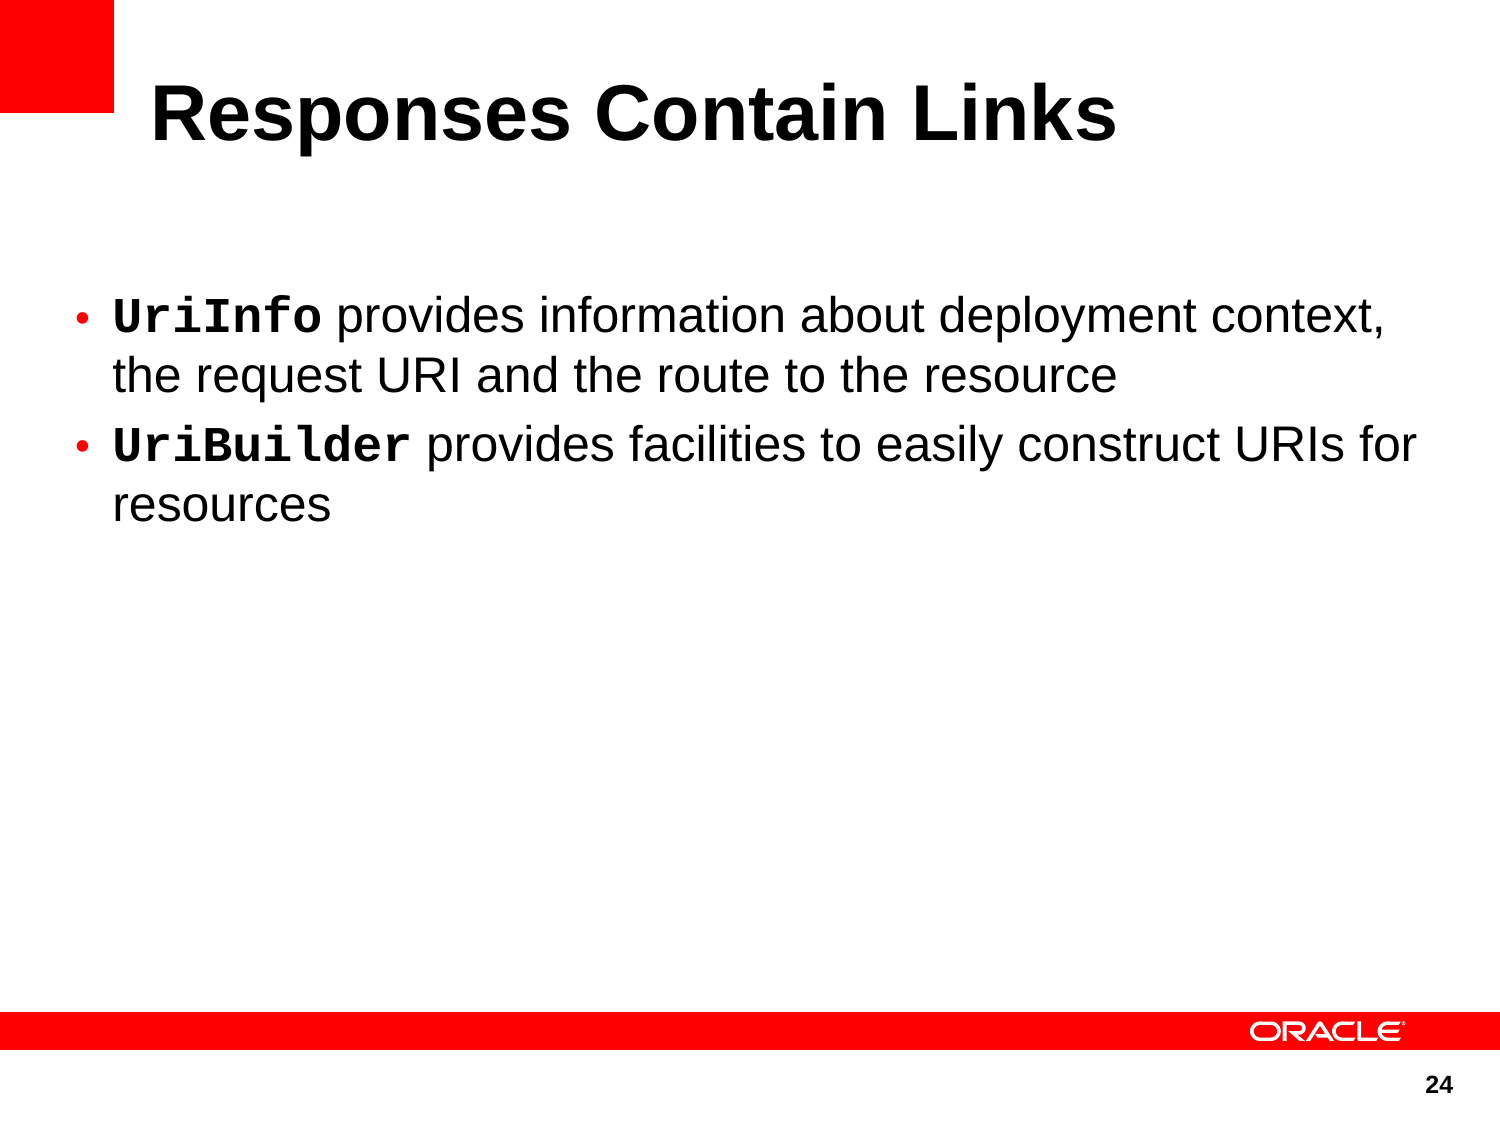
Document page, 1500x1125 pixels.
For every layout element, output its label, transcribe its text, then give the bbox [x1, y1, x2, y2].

picture [0, 0, 114, 113]
picture [0, 1012, 1500, 1050]
title Responses Contain Links [150, 69, 1500, 232]
list UriInfo provides information about deployment context, the request URI and the route to the resource UriBuilder provides facilities to easily construct URIs for resources [75, 287, 1426, 989]
